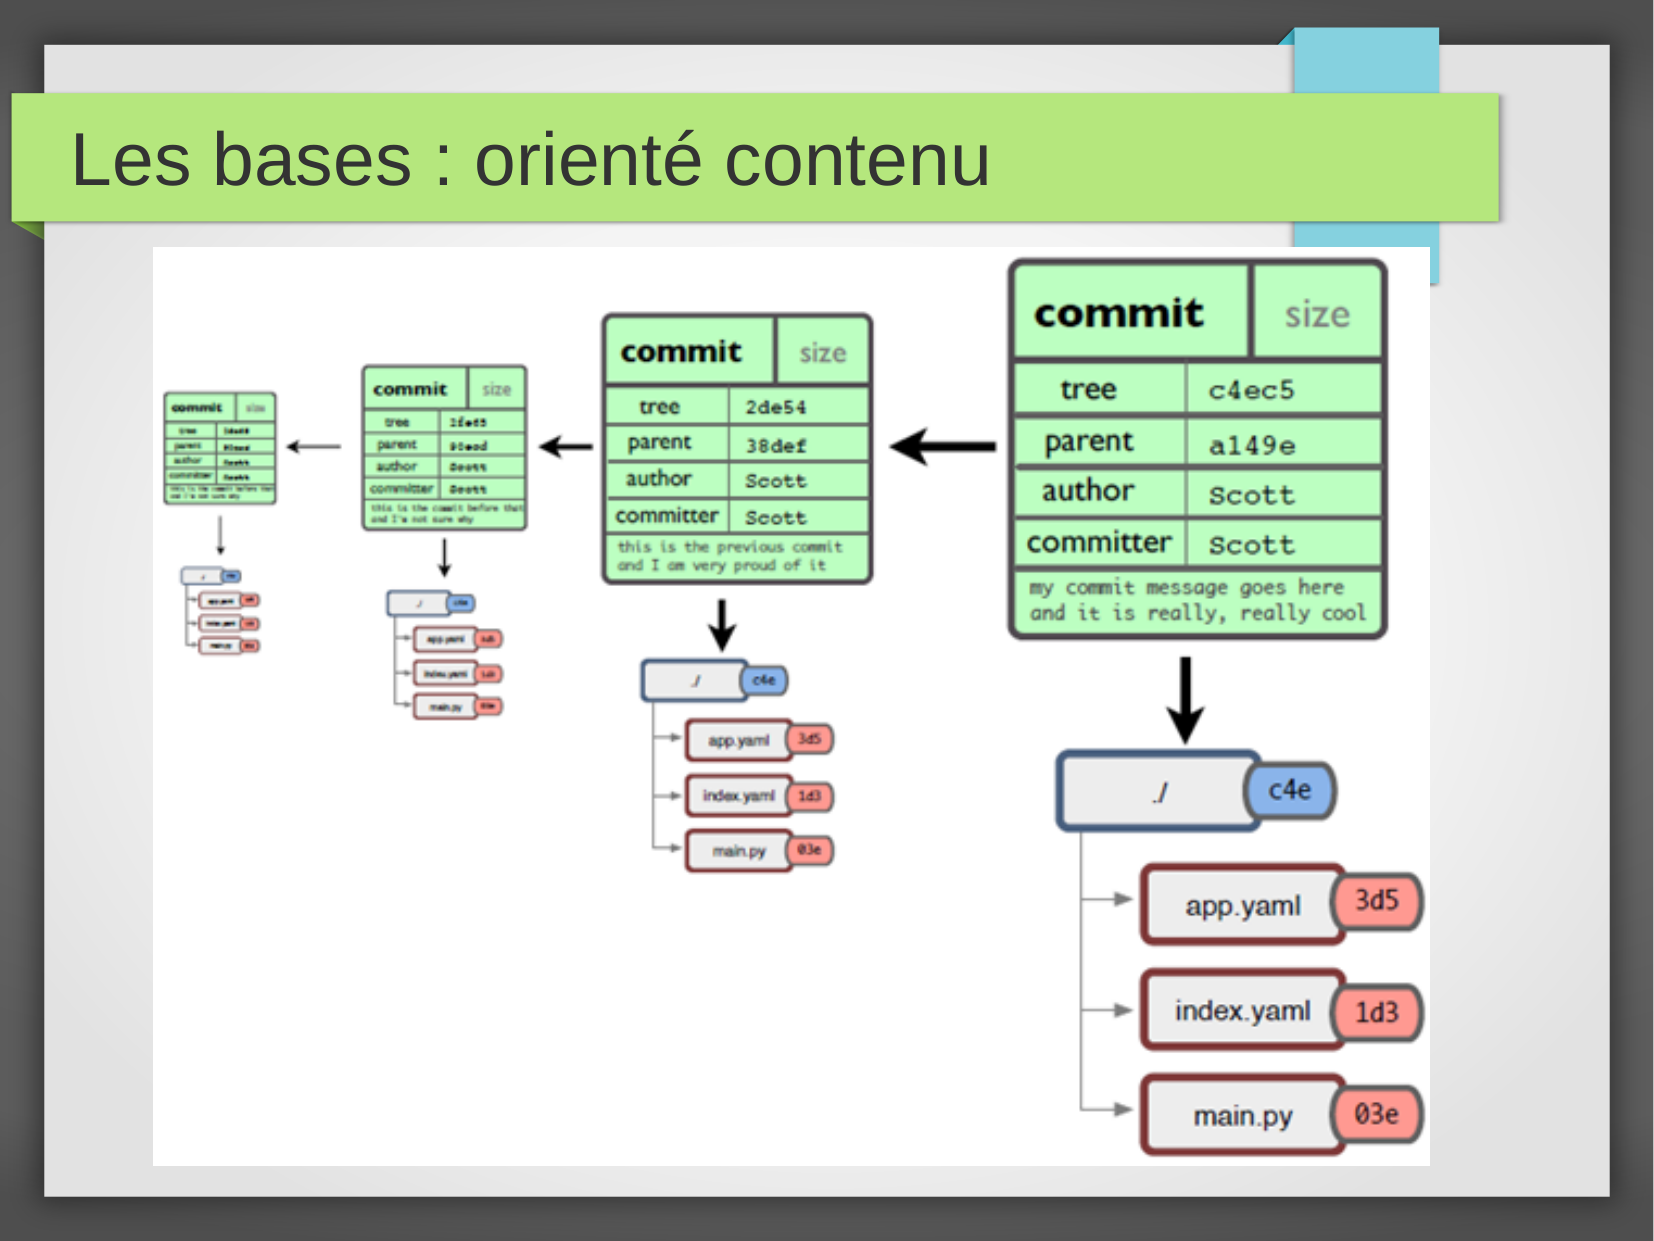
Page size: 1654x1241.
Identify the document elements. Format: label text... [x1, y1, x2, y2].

title Les bases : orienté contenu [70, 106, 1229, 213]
picture [0, 0, 1654, 1241]
